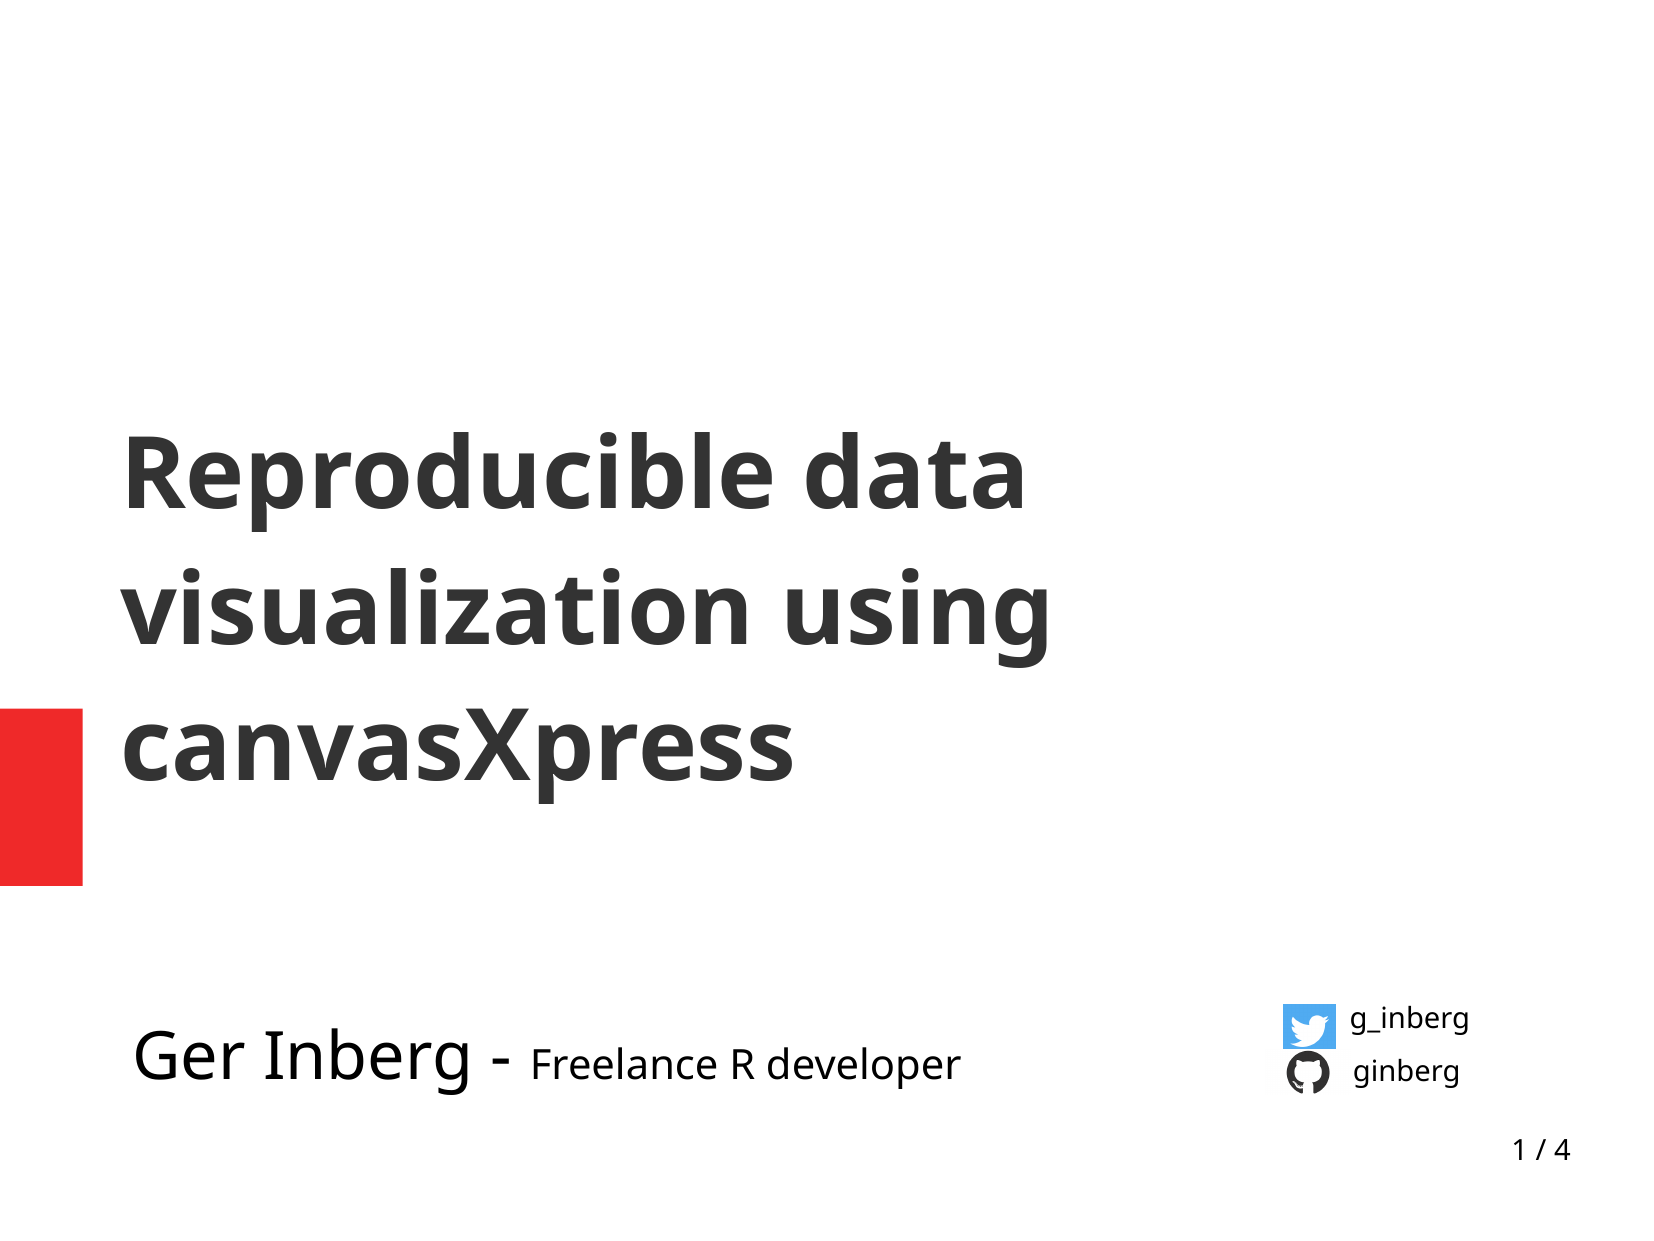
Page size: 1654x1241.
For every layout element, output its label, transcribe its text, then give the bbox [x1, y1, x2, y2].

picture [1265, 1004, 1351, 1095]
title Reproducible data visualization using canvasXpress [120, 401, 1526, 811]
text_box g_inberg ginberg [1335, 997, 1486, 1208]
subtitle Ger Inberg - Freelance R developer [129, 1008, 1051, 1157]
